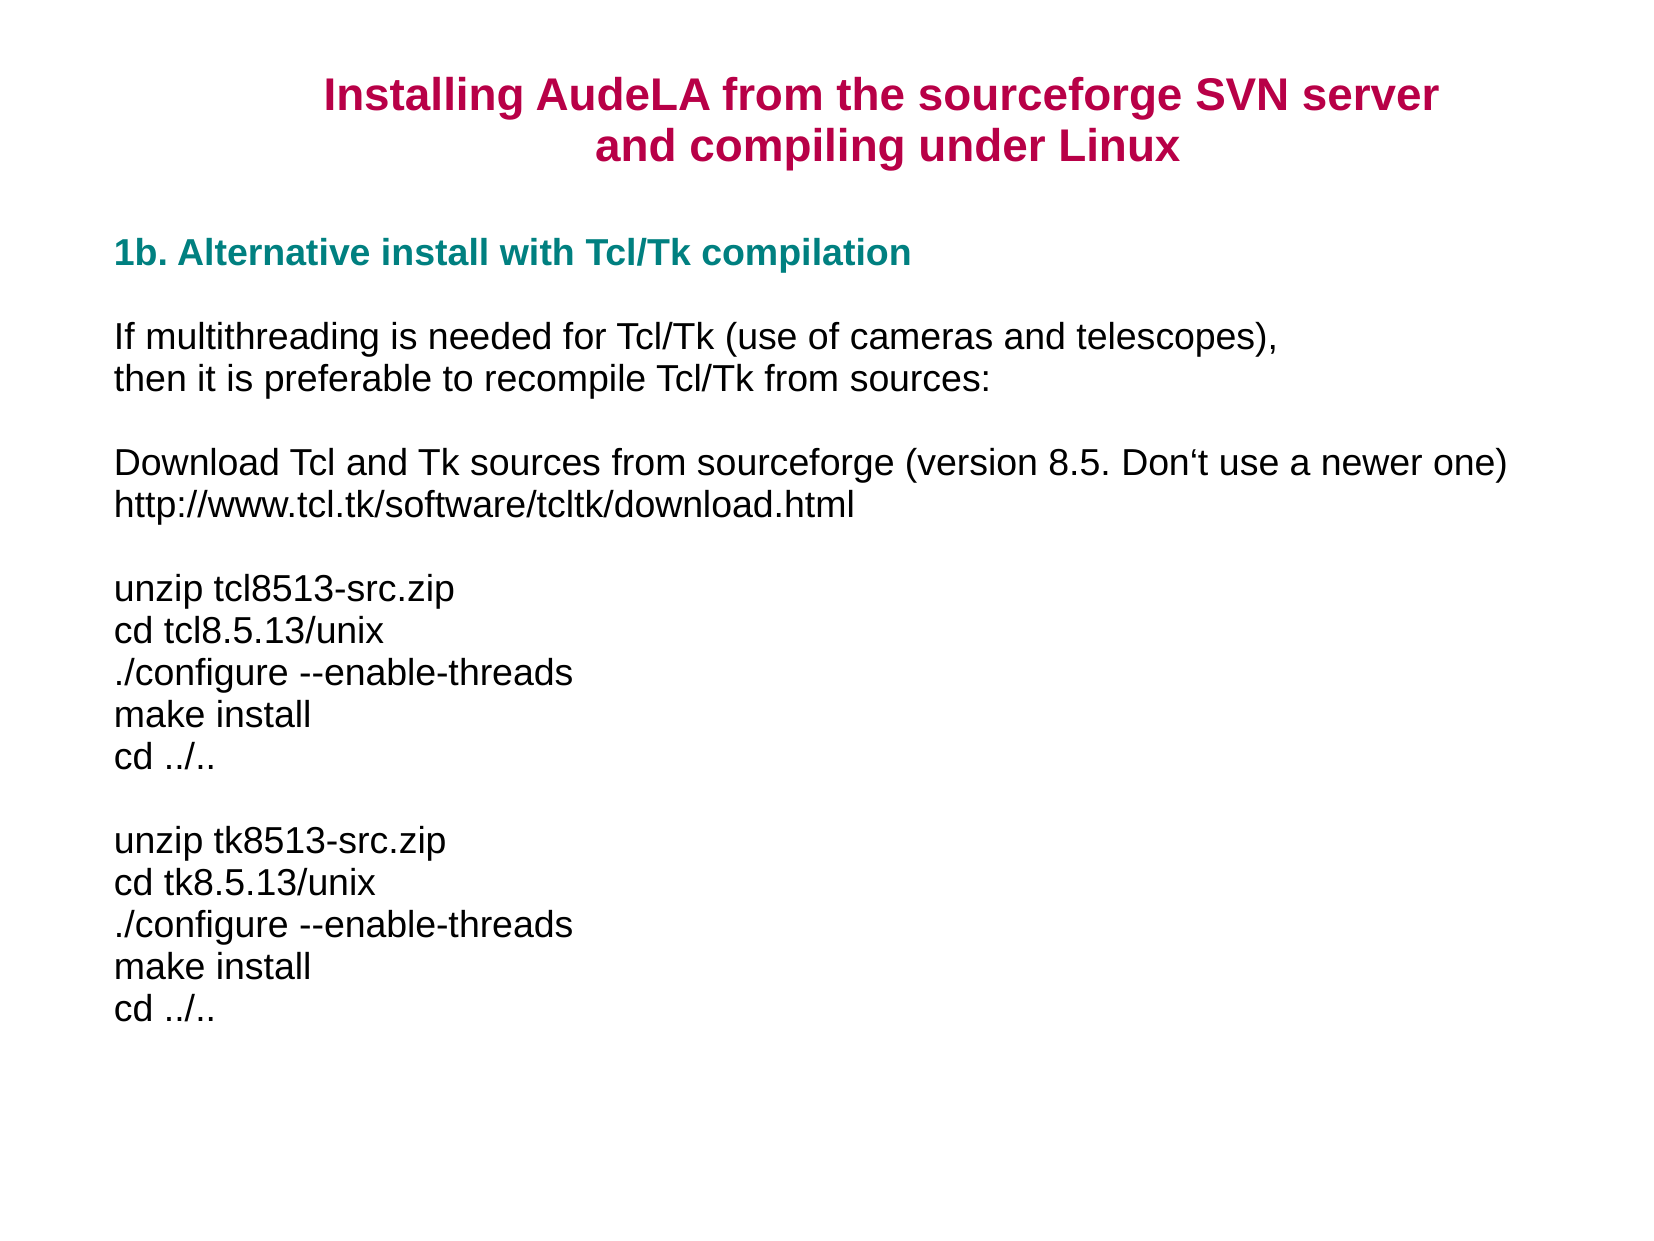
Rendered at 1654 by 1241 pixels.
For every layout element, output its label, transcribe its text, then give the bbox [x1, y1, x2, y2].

text_box 1b. Alternative install with Tcl/Tk compilation If multithreading is needed for Tcl/Tk (use of cameras and telescopes), then it is preferable to recompile Tcl/Tk from sources: Download Tcl and Tk sources from sourceforge (version 8.5. Don‘t use a newer one) http://www.tcl.tk/software/tcltk/download.html unzip tcl8513-src.zip cd tcl8.5.13/unix ./configure --enable-threads make install cd ../.. unzip tk8513-src.zip cd tk8.5.13/unix ./configure --enable-threads make install cd ../.. [99, 224, 1523, 1124]
text_box Installing AudeLA from the sourceforge SVN server and compiling under Linux [308, 61, 1468, 181]
